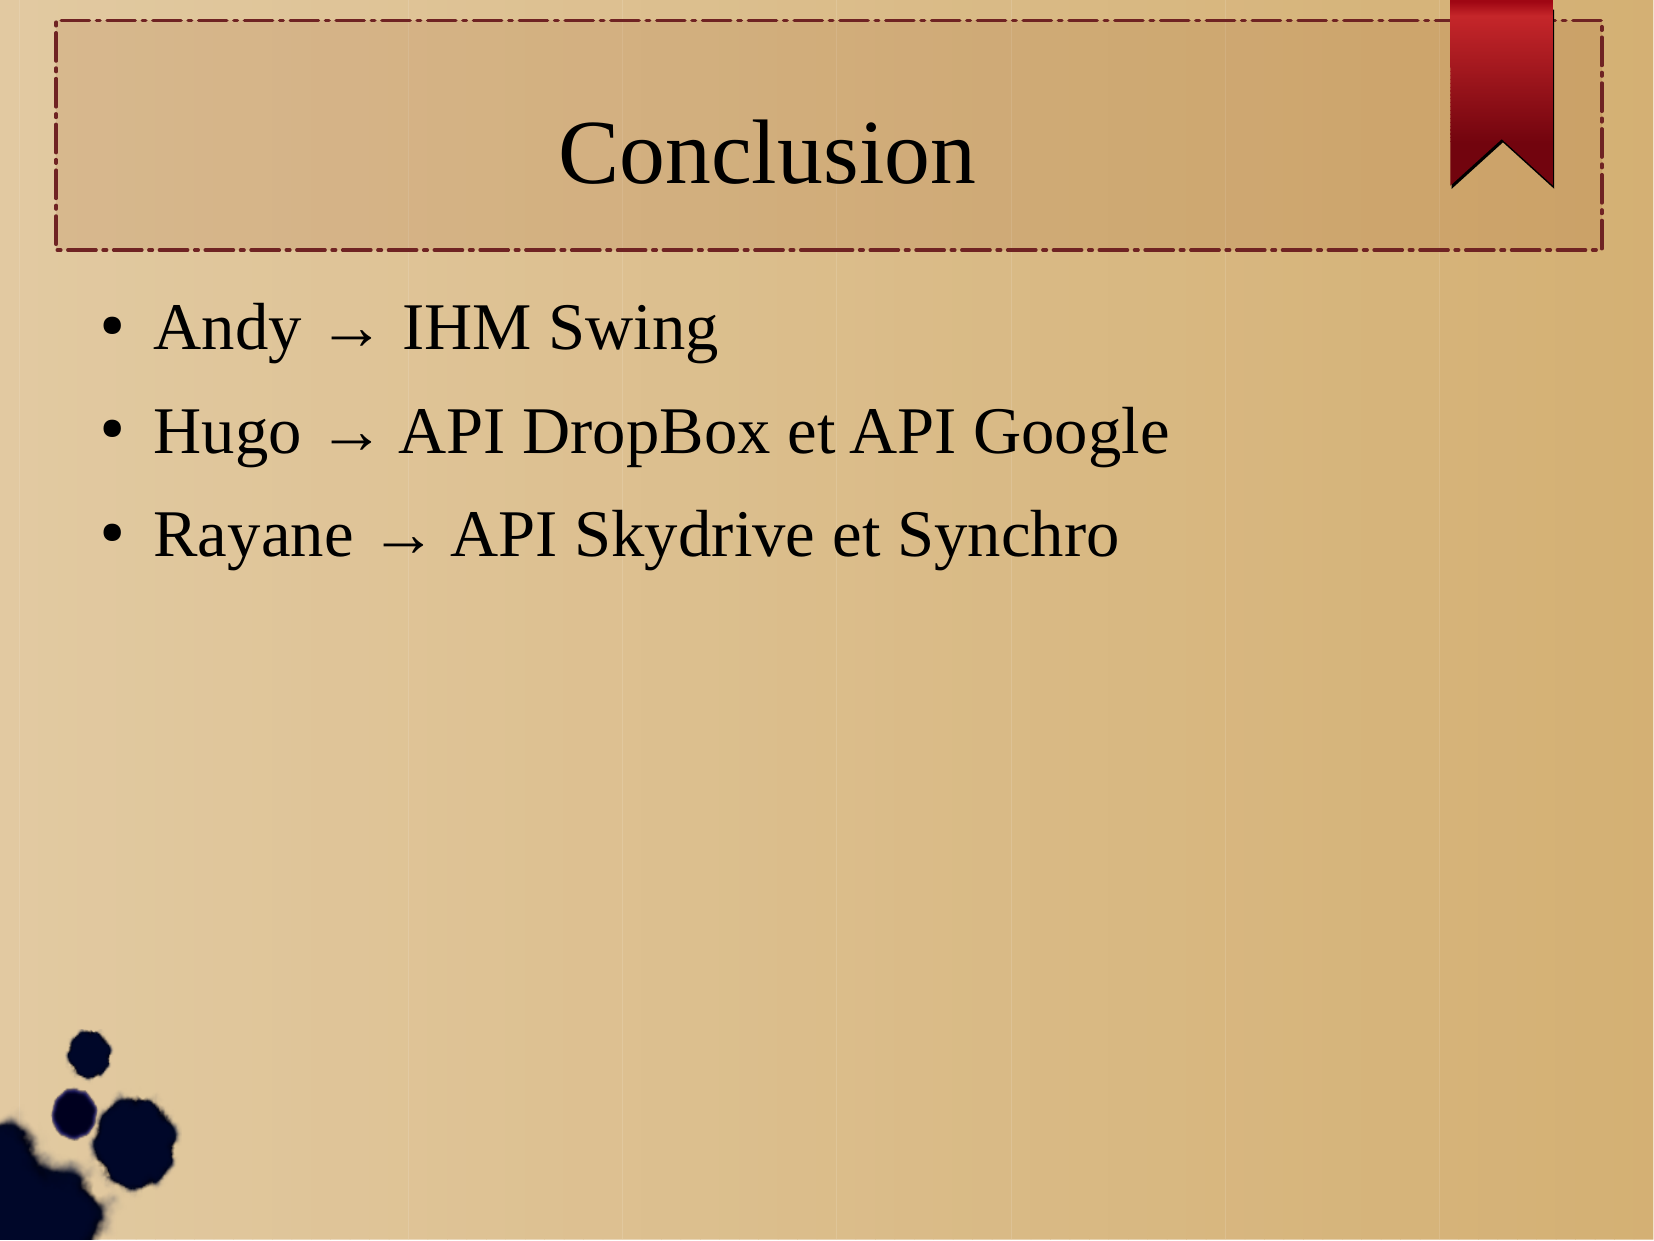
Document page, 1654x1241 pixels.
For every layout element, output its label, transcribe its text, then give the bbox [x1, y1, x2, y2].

title Conclusion [82, 49, 1453, 257]
list Andy → IHM Swing Hugo → API DropBox et API Google Rayane → API Skydrive et Synchro [82, 290, 1538, 1010]
